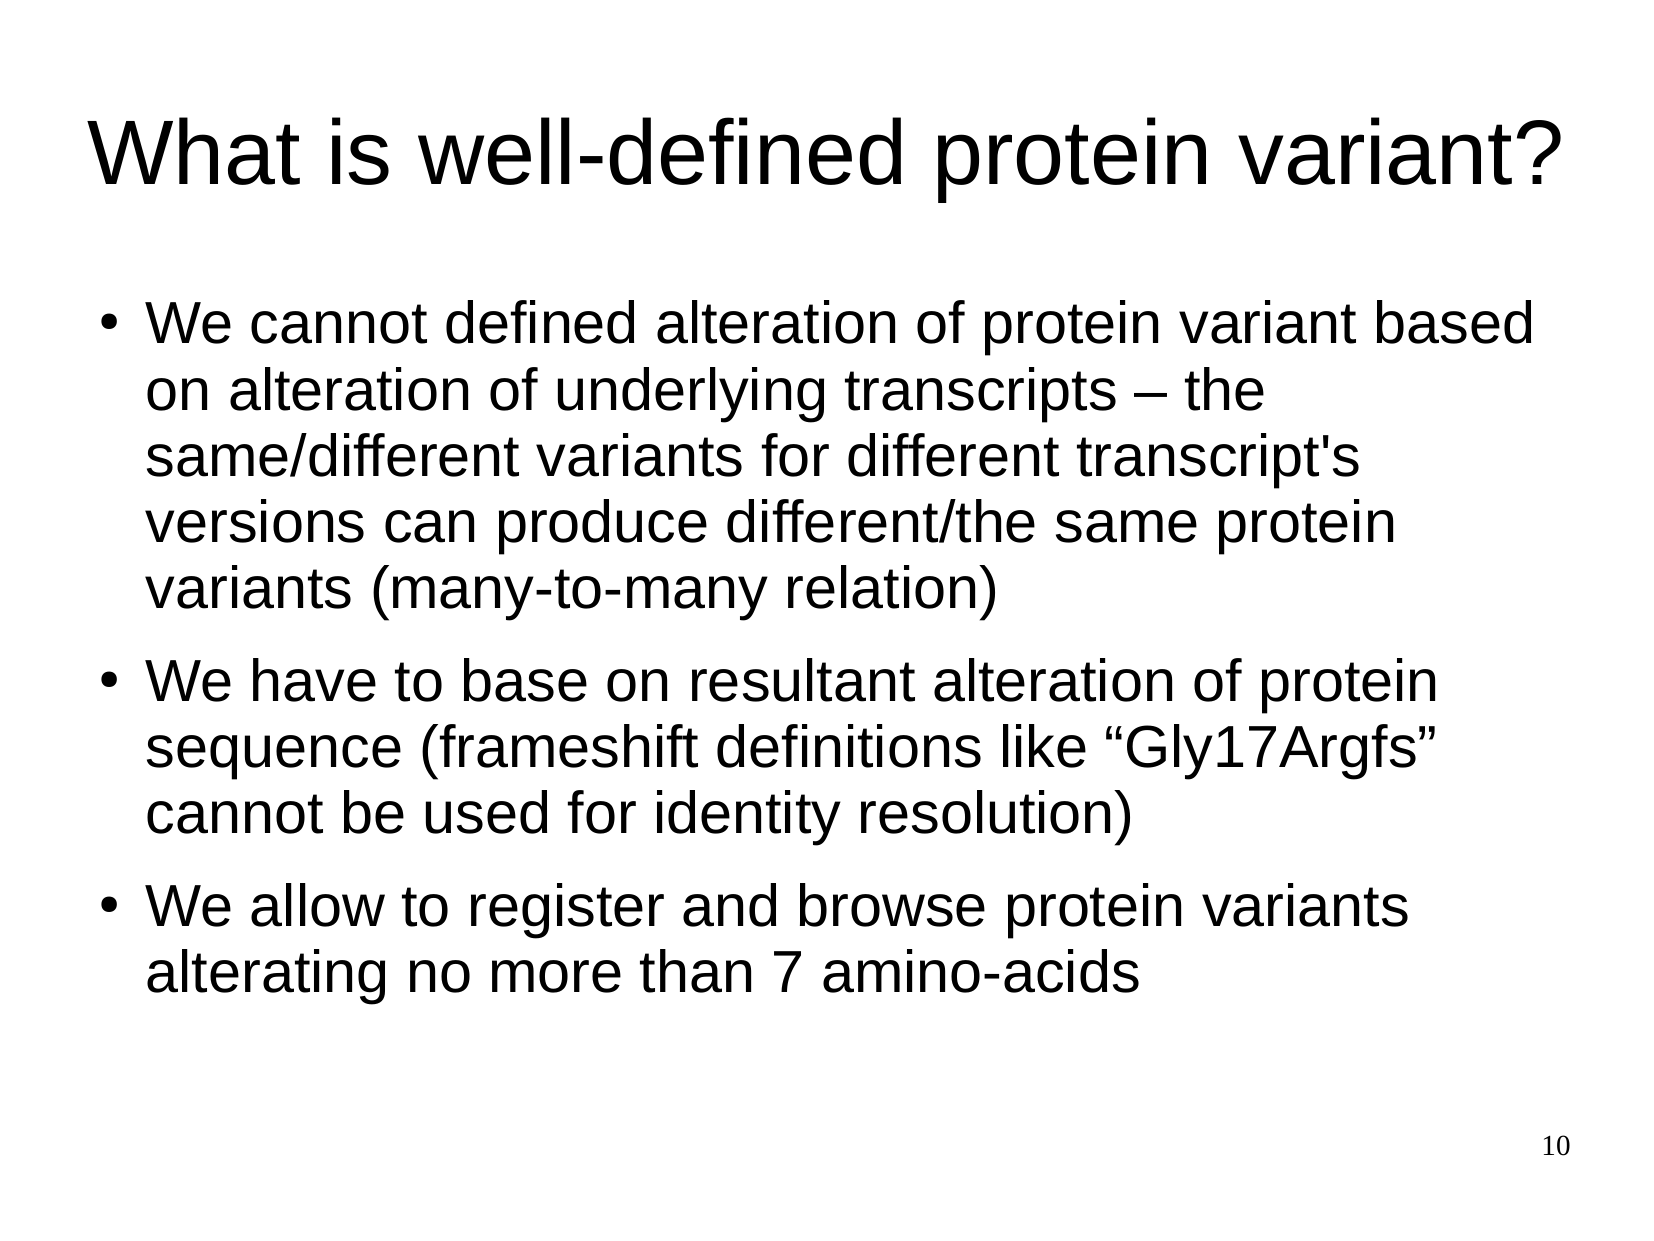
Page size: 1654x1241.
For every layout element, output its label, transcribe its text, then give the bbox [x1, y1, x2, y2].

list We cannot defined alteration of protein variant based on alteration of underlying transcripts – the same/different variants for different transcript's versions can produce different/the same protein variants (many-to-many relation) We have to base on resultant alteration of protein sequence (frameshift definitions like “Gly17Argfs” cannot be used for identity resolution) We allow to register and browse protein variants alterating no more than 7 amino-acids [82, 290, 1571, 1010]
title What is well-defined protein variant? [82, 49, 1571, 257]
